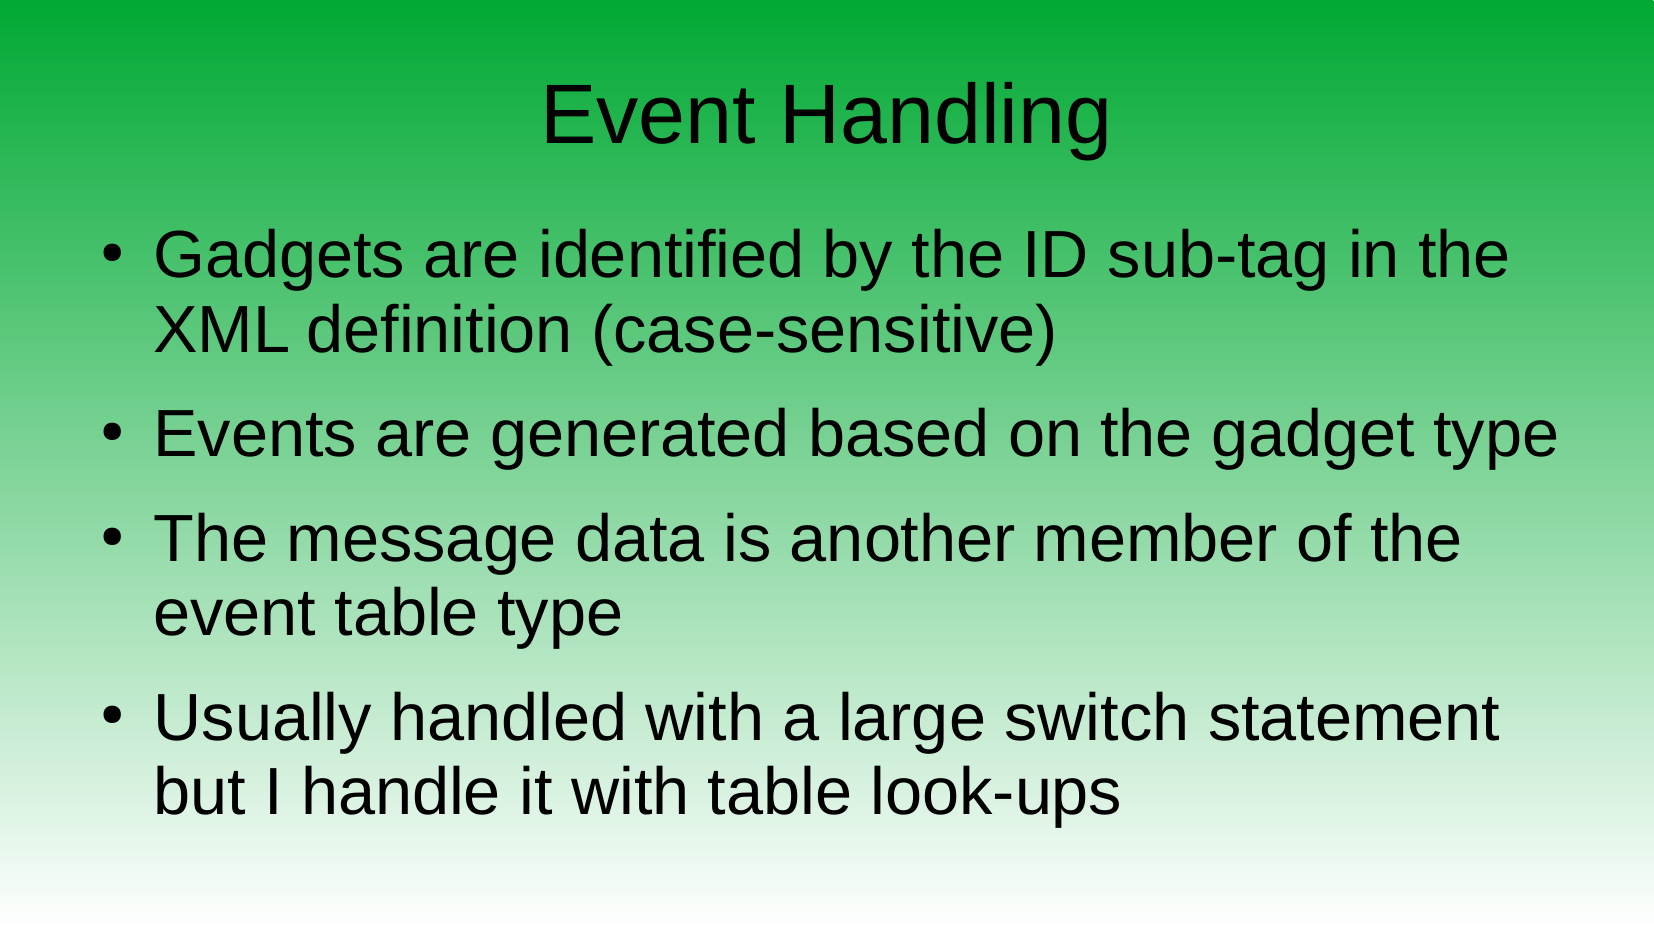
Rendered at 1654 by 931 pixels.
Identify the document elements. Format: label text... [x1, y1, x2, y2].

title Event Handling [82, 36, 1571, 193]
list Gadgets are identified by the ID sub-tag in the XML definition (case-sensitive) Events are generated based on the gadget type The message data is another member of the event table type Usually handled with a large switch statement but I handle it with table look-ups [82, 217, 1571, 863]
